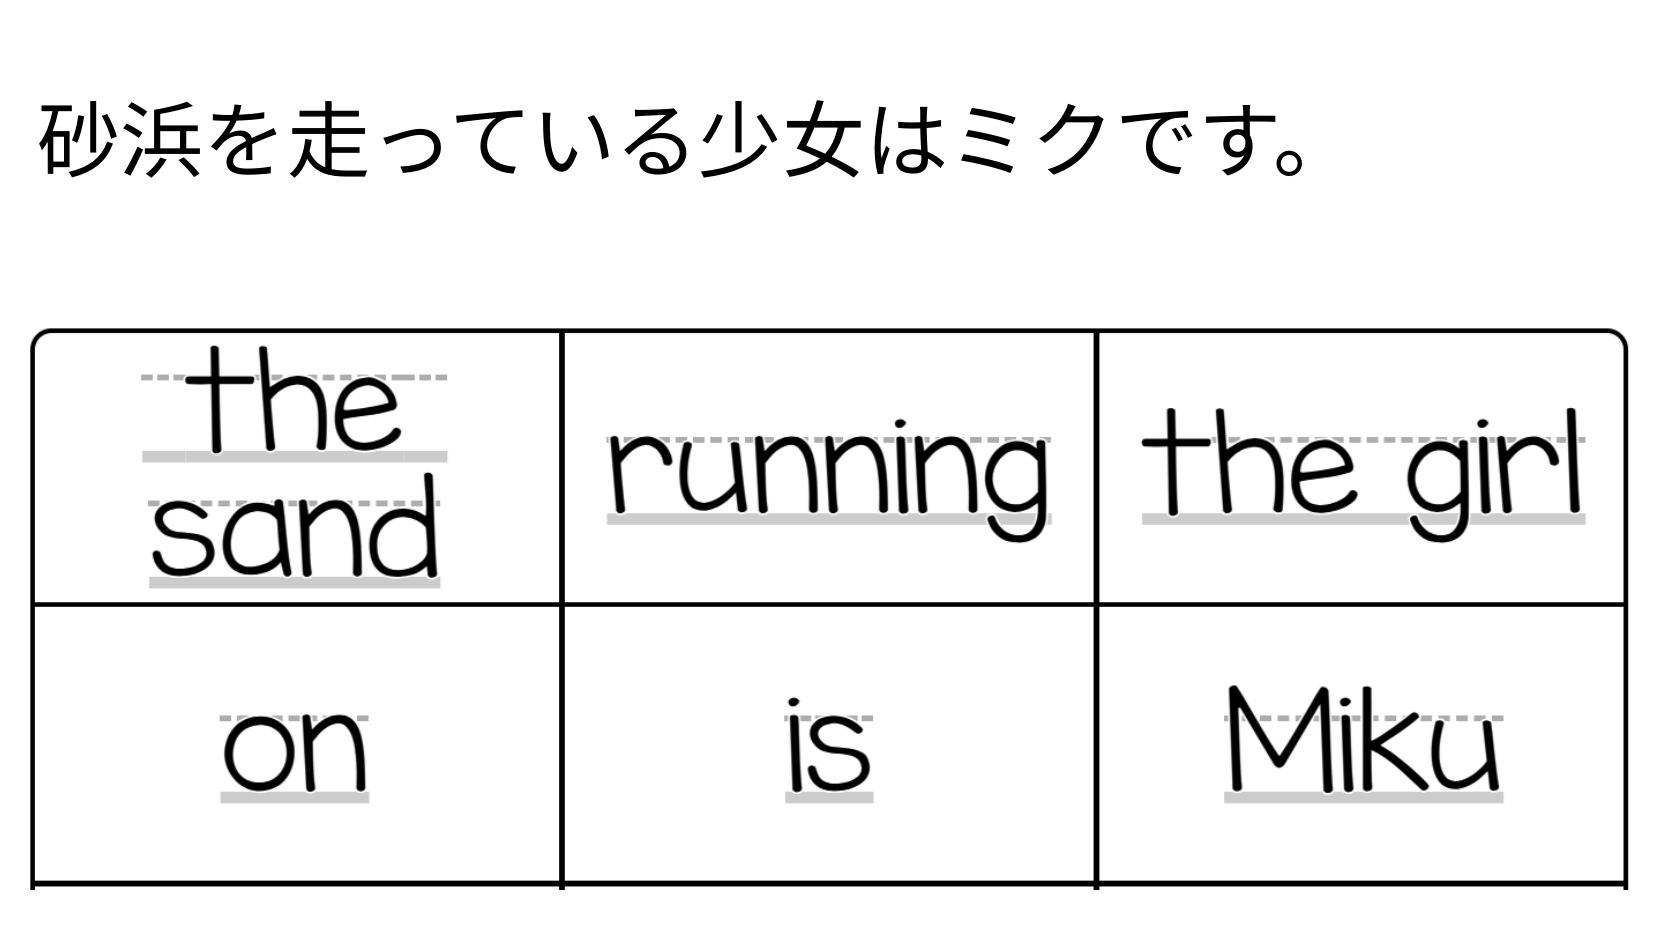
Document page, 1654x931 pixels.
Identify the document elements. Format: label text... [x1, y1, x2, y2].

title 砂浜を走っている少女はミクです。 [37, 37, 1613, 234]
picture [20, 325, 1634, 890]
